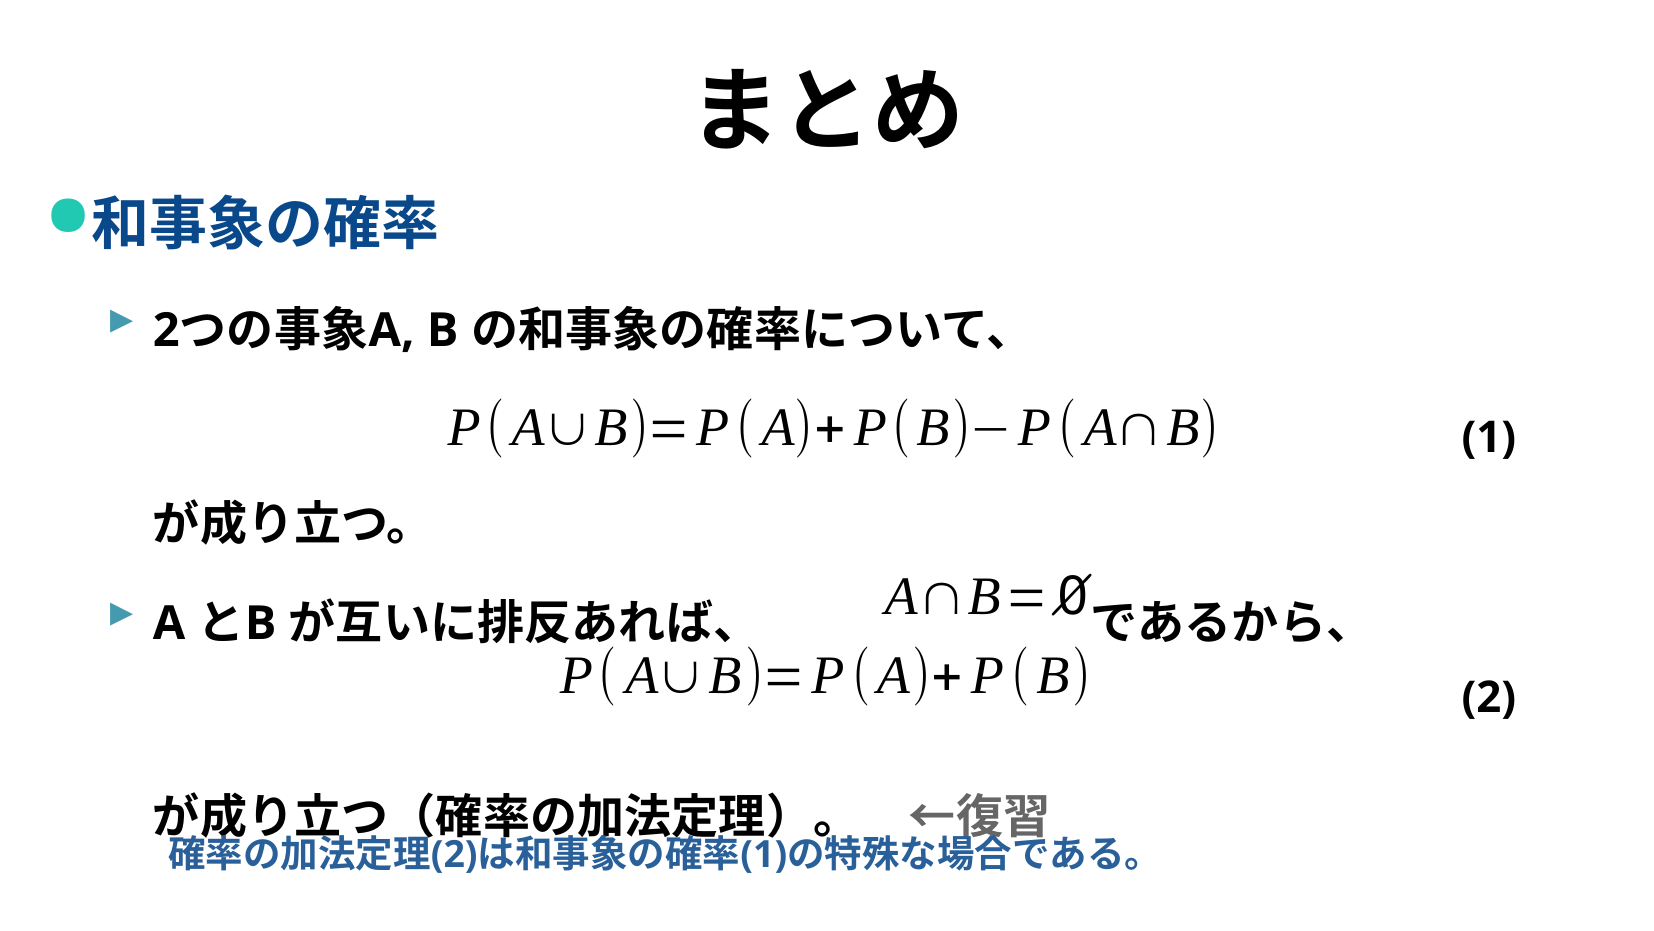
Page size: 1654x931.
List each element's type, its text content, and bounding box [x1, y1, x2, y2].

text_box 確率の加法定理(2)は和事象の確率(1)の特殊な場合である。 [153, 808, 1654, 886]
chart [879, 565, 1097, 626]
title まとめ [29, 29, 1625, 177]
chart [442, 395, 1220, 462]
text_box (1) [1446, 389, 1595, 467]
list 和事象の確率 2つの事象A, B の和事象の確率について、 が成り立つ。 A とB が互いに排反あれば、 であるから、 が成り立つ（確率の加法定理）。 ←復習 [29, 177, 1625, 848]
chart [555, 643, 1092, 709]
text_box (2) [1446, 649, 1595, 727]
